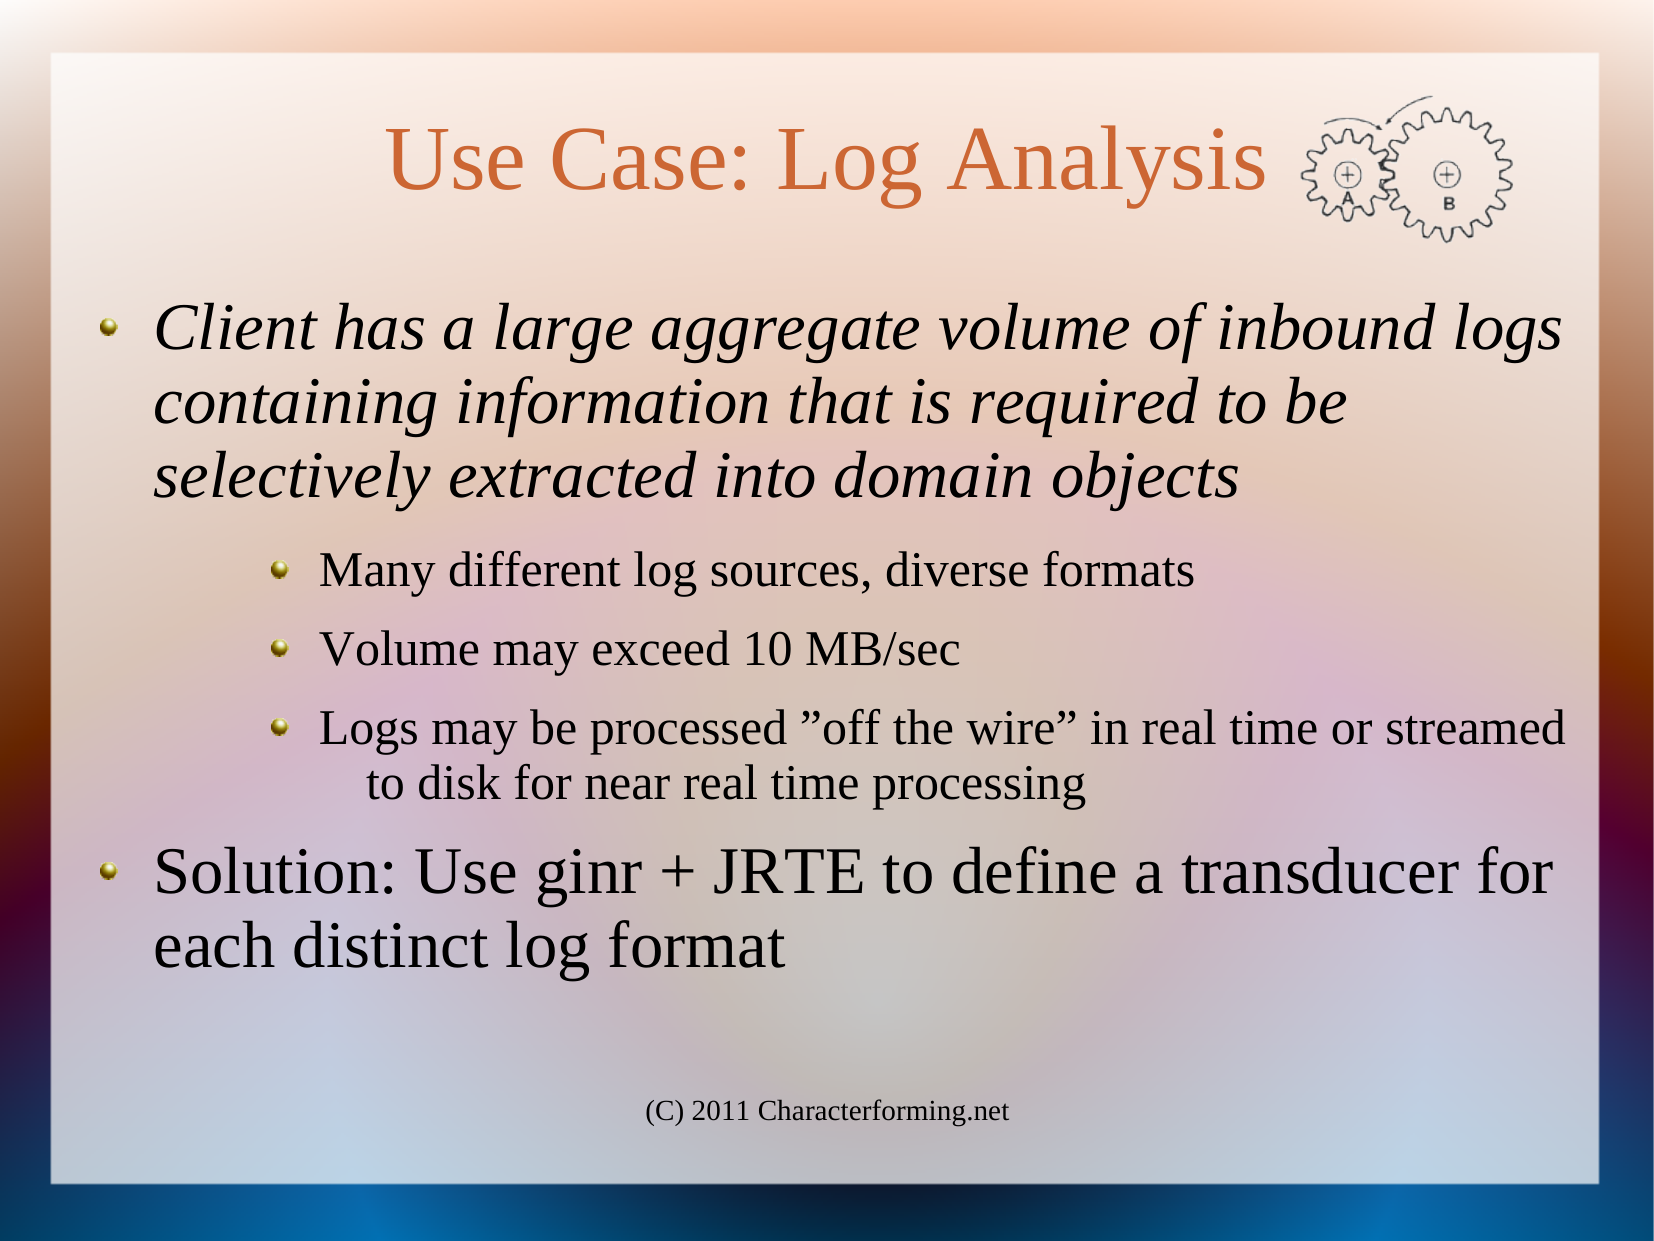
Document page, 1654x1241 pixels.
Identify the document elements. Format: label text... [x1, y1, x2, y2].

title Use Case: Log Analysis [82, 55, 1571, 263]
picture [0, 0, 1654, 1241]
list Client has a large aggregate volume of inbound logs containing information that is required to be selectively extracted into domain objects Many different log sources, diverse formats Volume may exceed 10 MB/sec Logs may be processed ”off the wire” in real time or streamed to disk for near real time processing Solution: Use ginr + JRTE to define a transducer for each distinct log format [82, 290, 1571, 1109]
